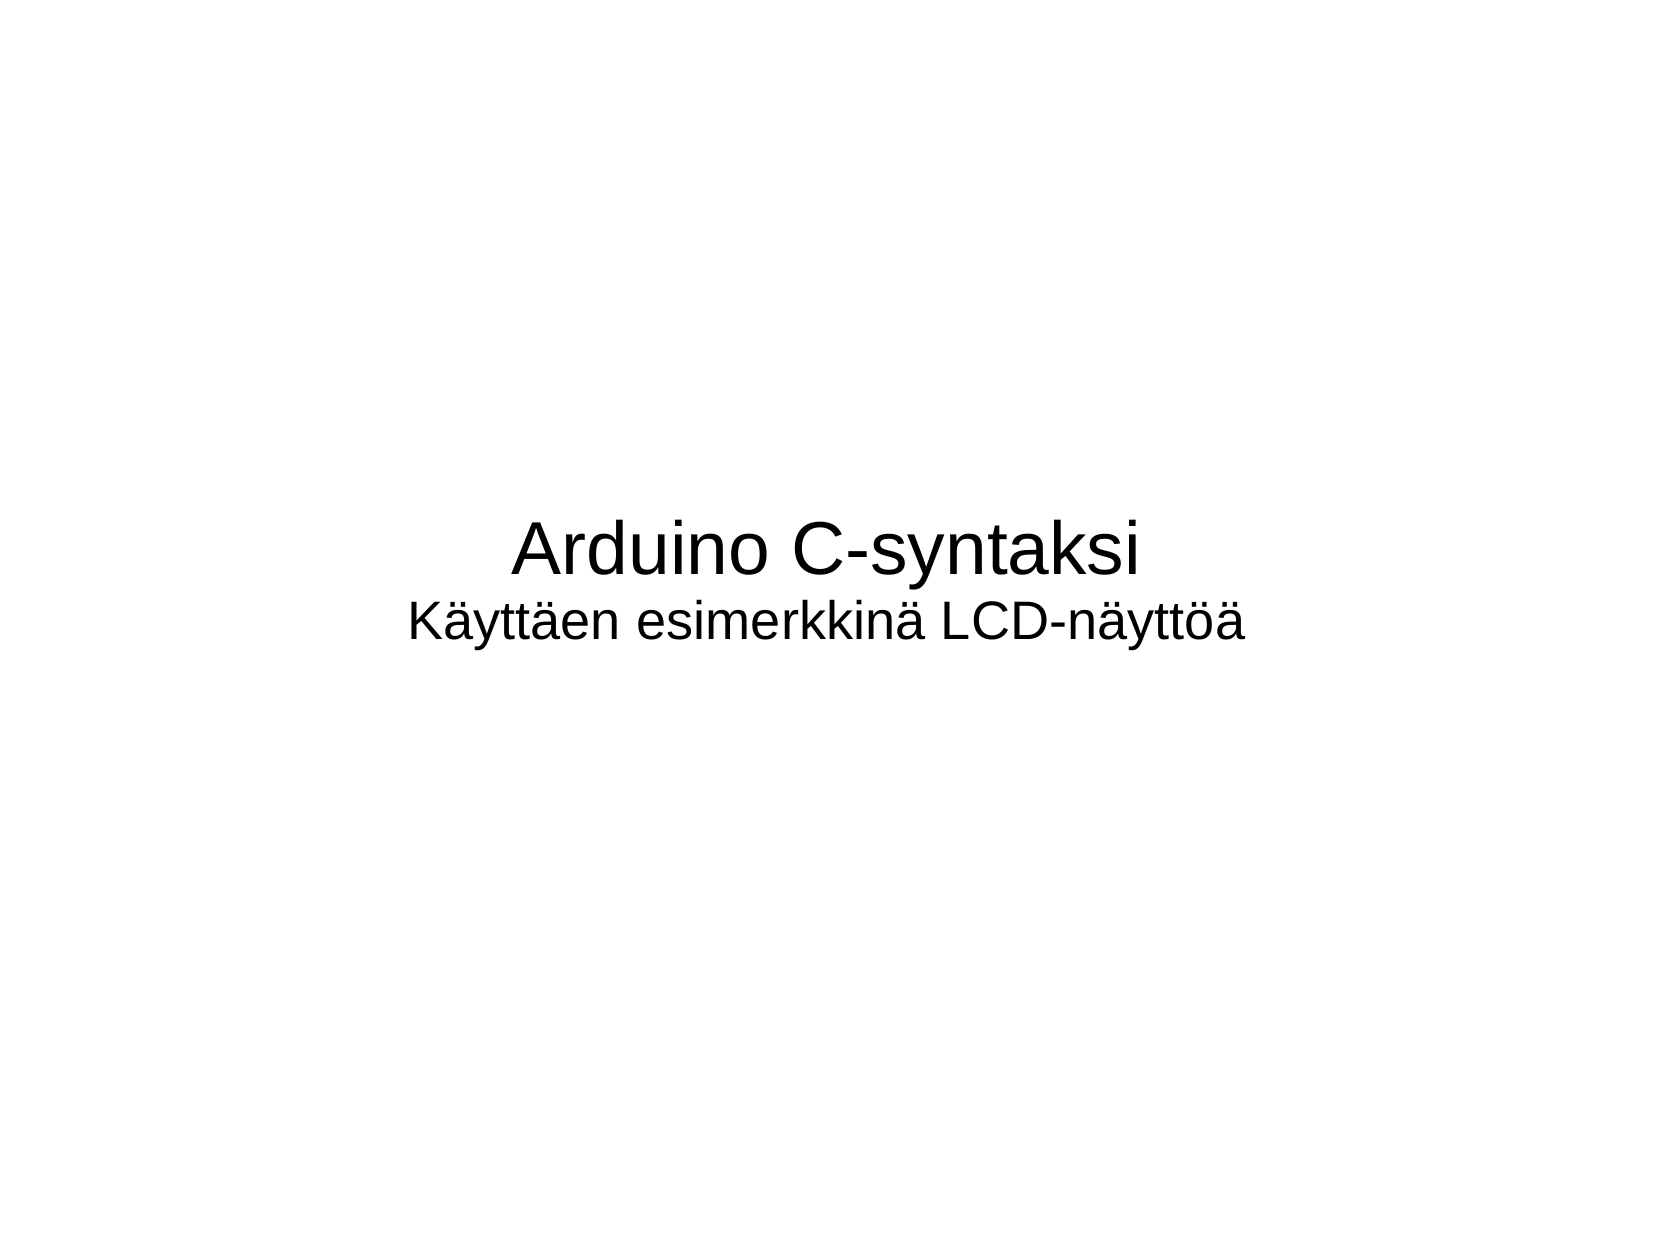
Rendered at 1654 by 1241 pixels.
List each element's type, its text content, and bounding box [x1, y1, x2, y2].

subtitle Arduino C-syntaksi Käyttäen esimerkkinä LCD-näyttöä [82, 56, 1571, 1102]
